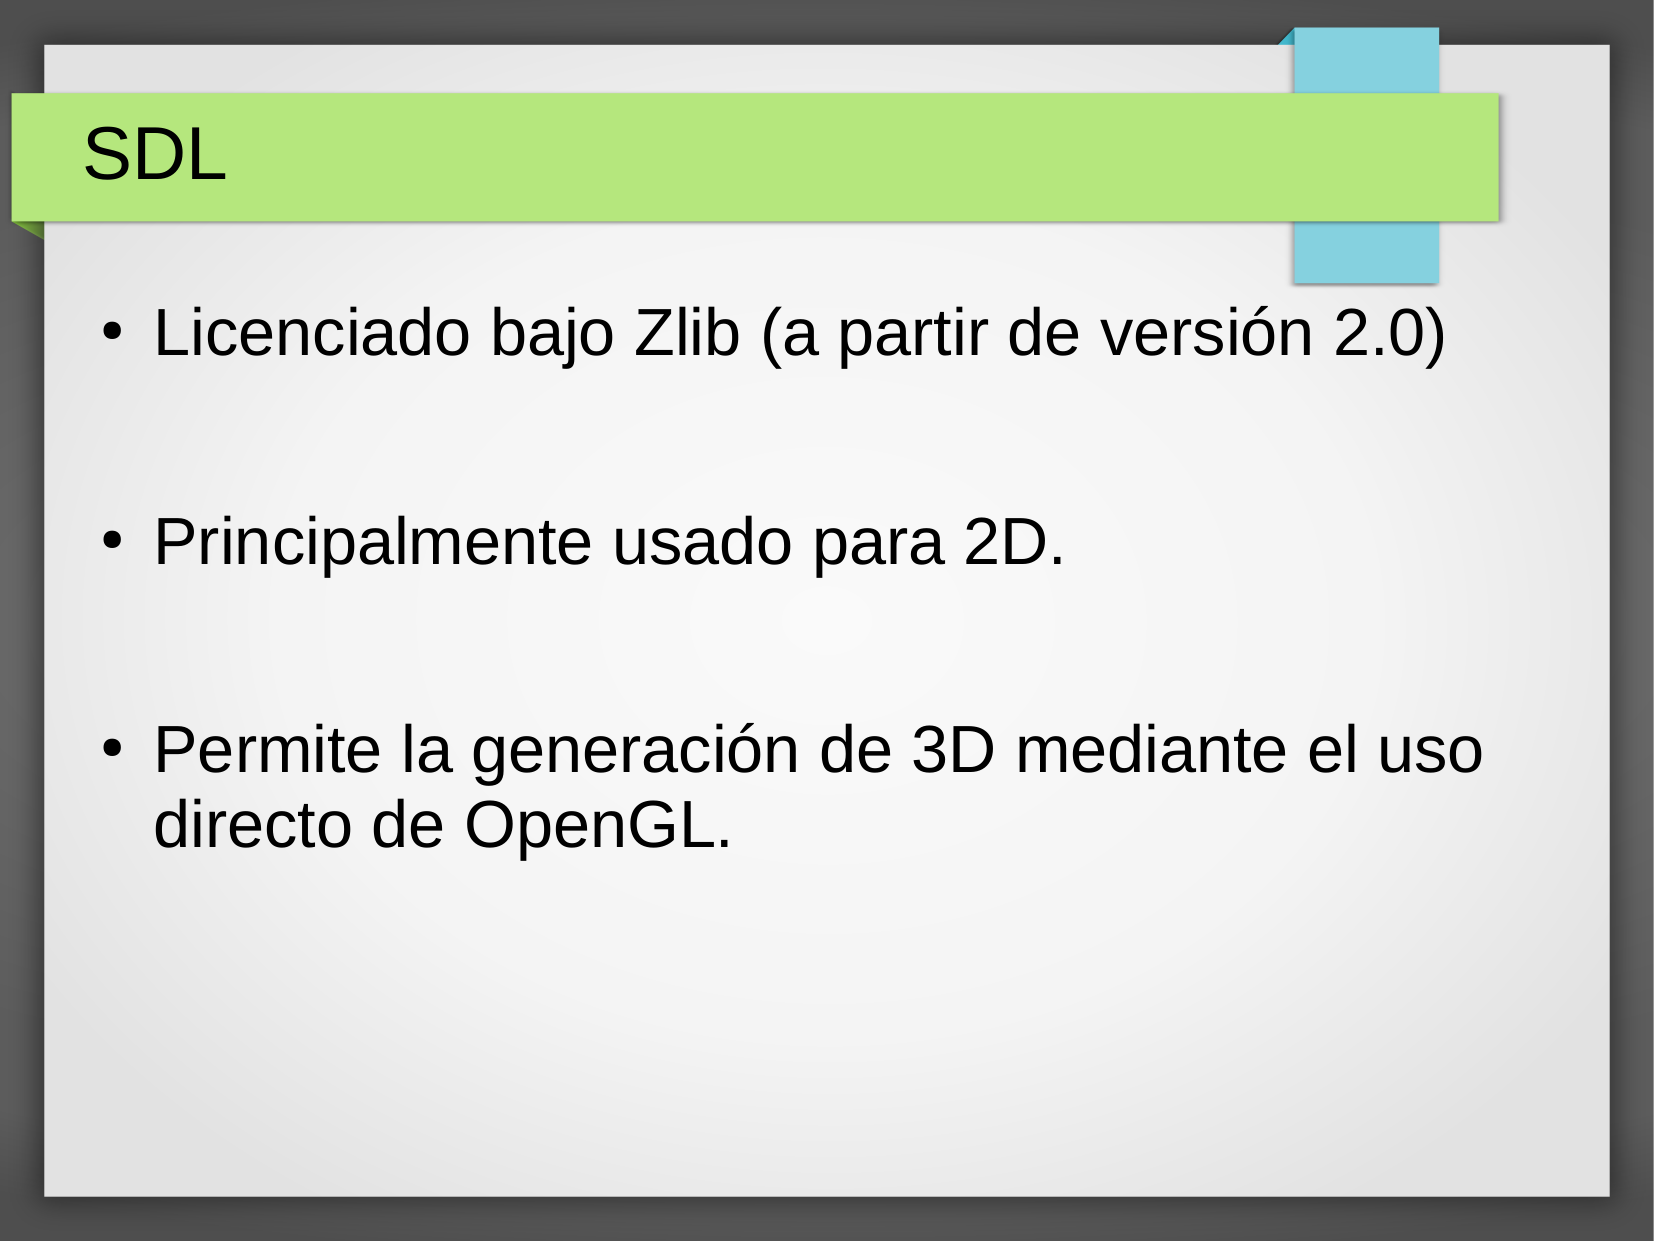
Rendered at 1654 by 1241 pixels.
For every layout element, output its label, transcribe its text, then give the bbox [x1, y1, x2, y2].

picture [0, 0, 1654, 1241]
title SDL [82, 94, 1264, 213]
list Licenciado bajo Zlib (a partir de versión 2.0) Principalmente usado para 2D. Permite la generación de 3D mediante el uso directo de OpenGL. [82, 295, 1571, 1015]
